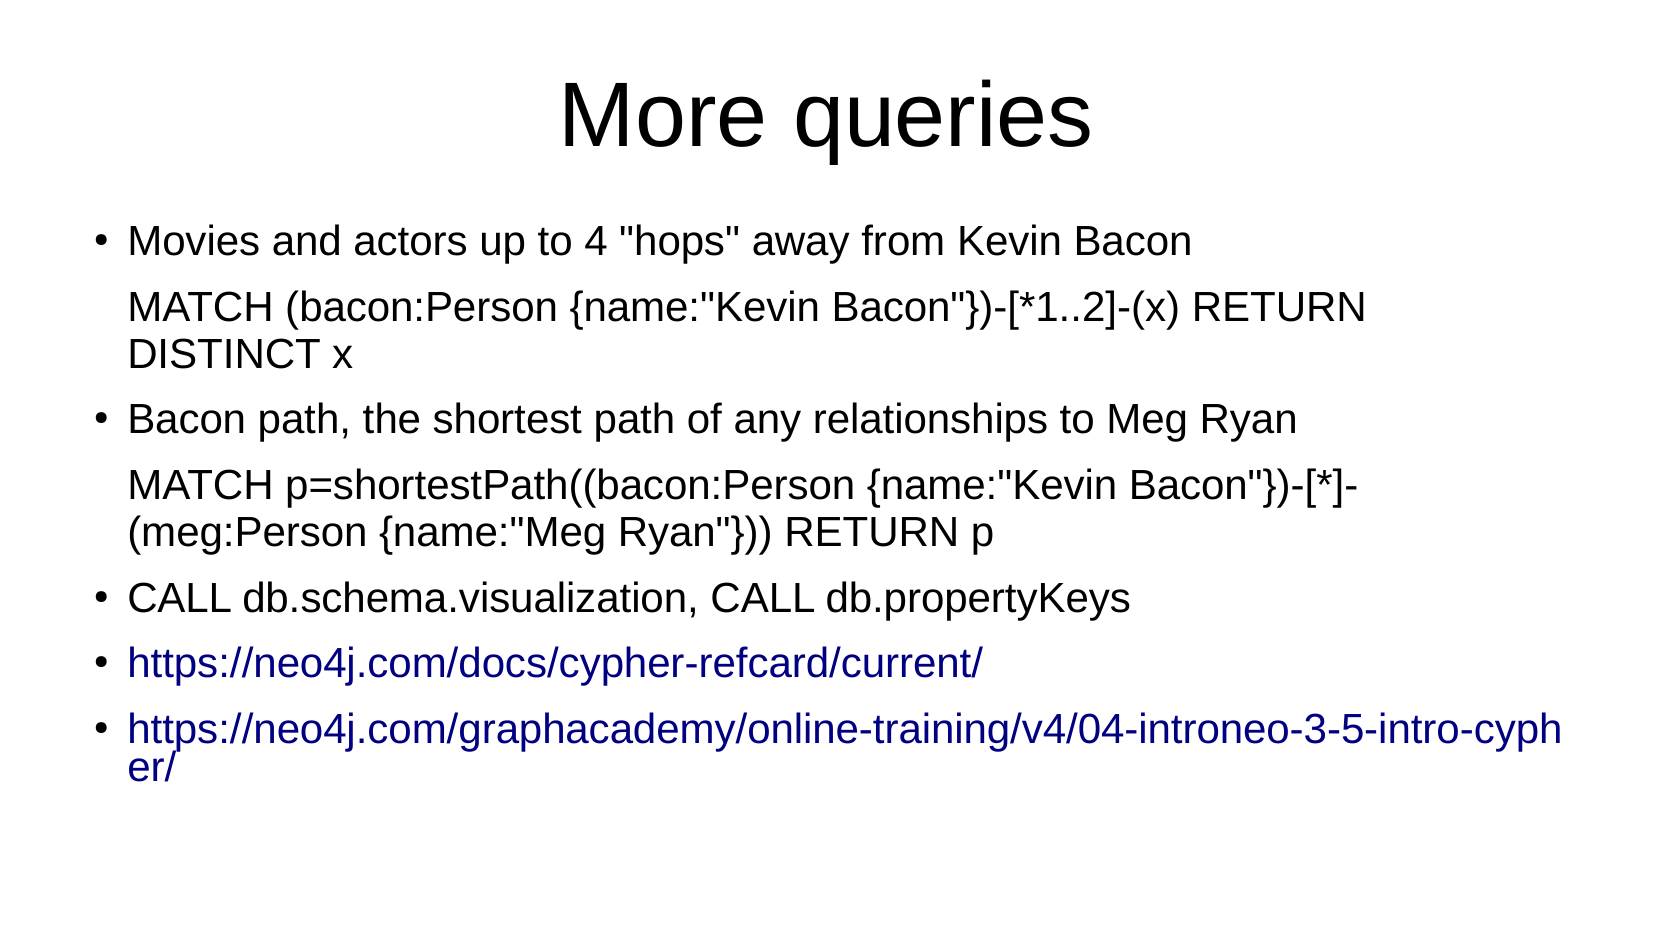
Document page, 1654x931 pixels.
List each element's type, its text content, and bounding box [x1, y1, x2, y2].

title More queries [82, 37, 1571, 193]
list Movies and actors up to 4 "hops" away from Kevin Bacon MATCH (bacon:Person {name:"Kevin Bacon"})-[*1..2]-(x) RETURN DISTINCT x Bacon path, the shortest path of any relationships to Meg Ryan MATCH p=shortestPath((bacon:Person {name:"Kevin Bacon"})-[*]-(meg:Person {name:"Meg Ryan"})) RETURN p CALL db.schema.visualization, CALL db.propertyKeys https://neo4j.com/docs/cypher-refcard/current/ https://neo4j.com/graphacademy/online-training/v4/04-introneo-3-5-intro-cypher/ [82, 217, 1571, 758]
